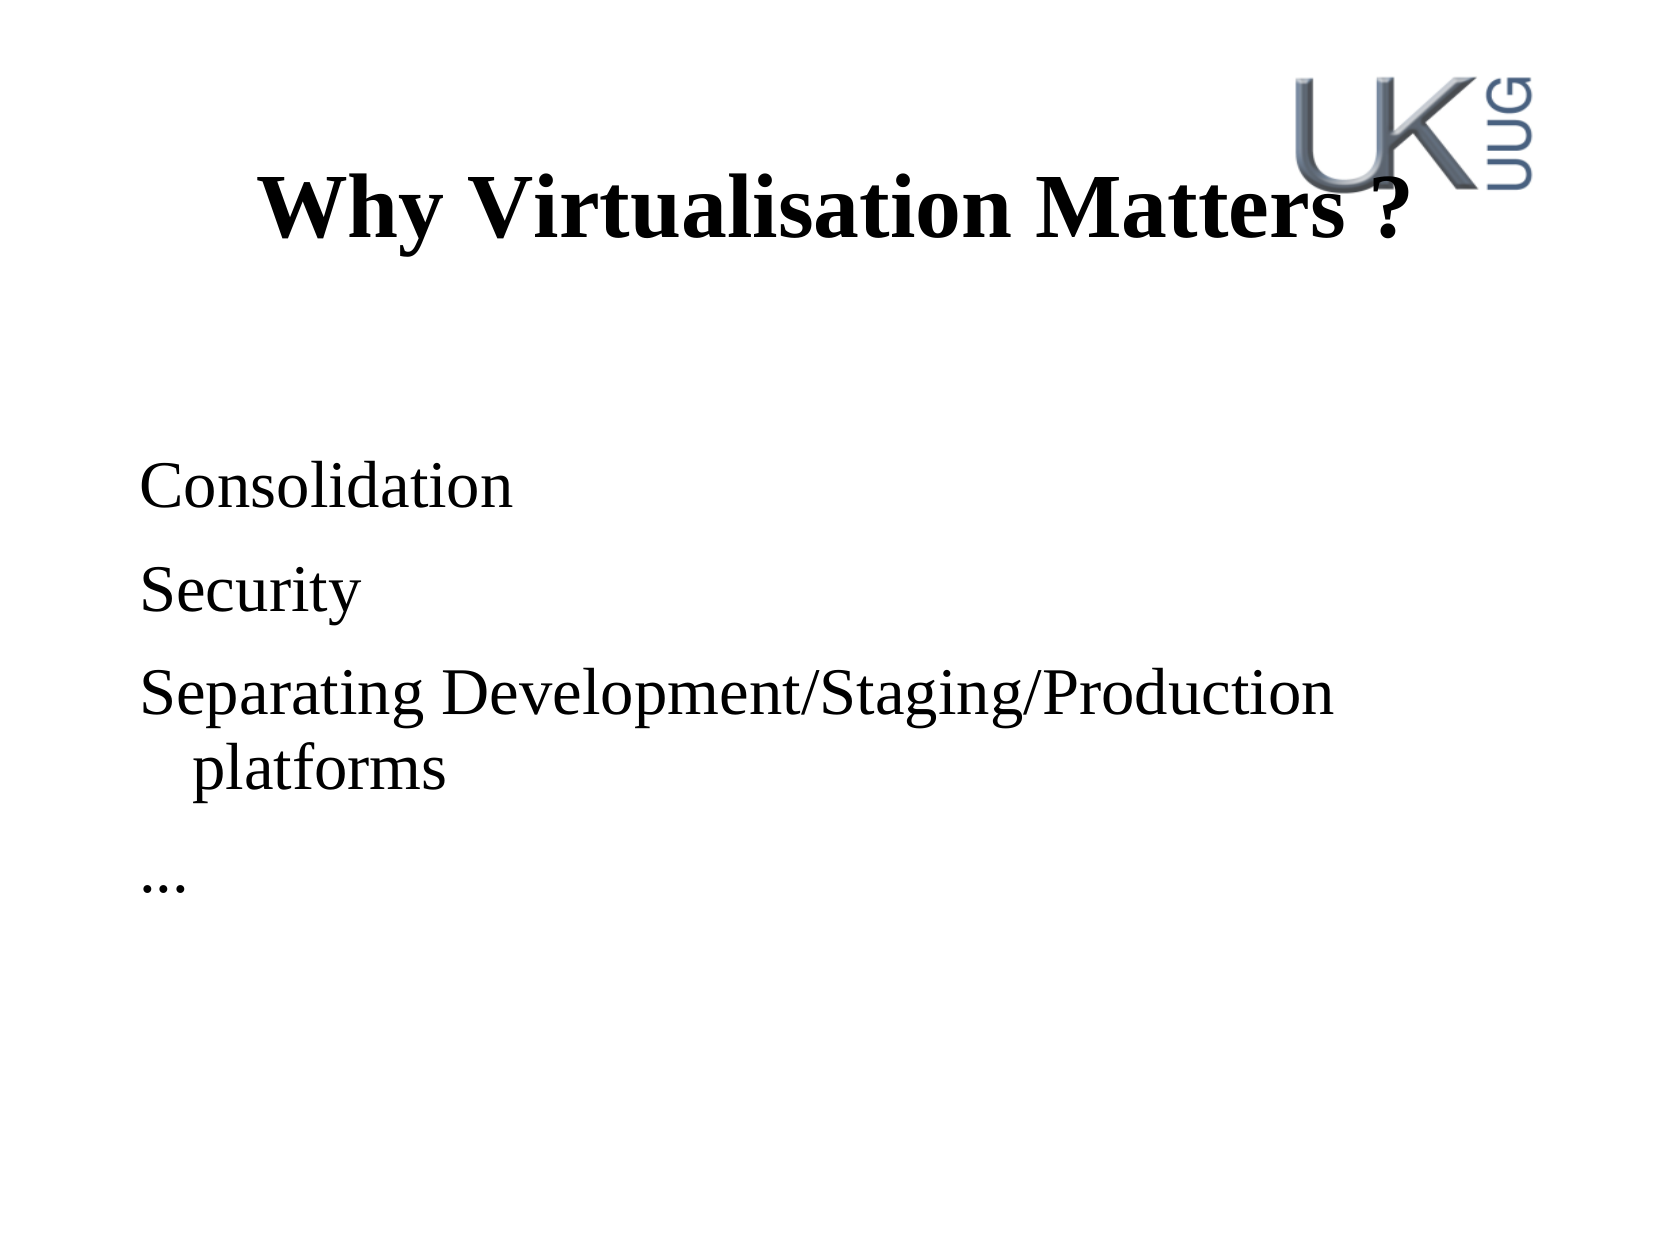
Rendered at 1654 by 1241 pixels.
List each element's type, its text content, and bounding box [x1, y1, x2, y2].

title Why Virtualisation Matters ? [121, 102, 1534, 311]
picture [1289, 74, 1538, 196]
list Consolidation Security Separating Development/Staging/Production platforms ... [121, 344, 1534, 1149]
